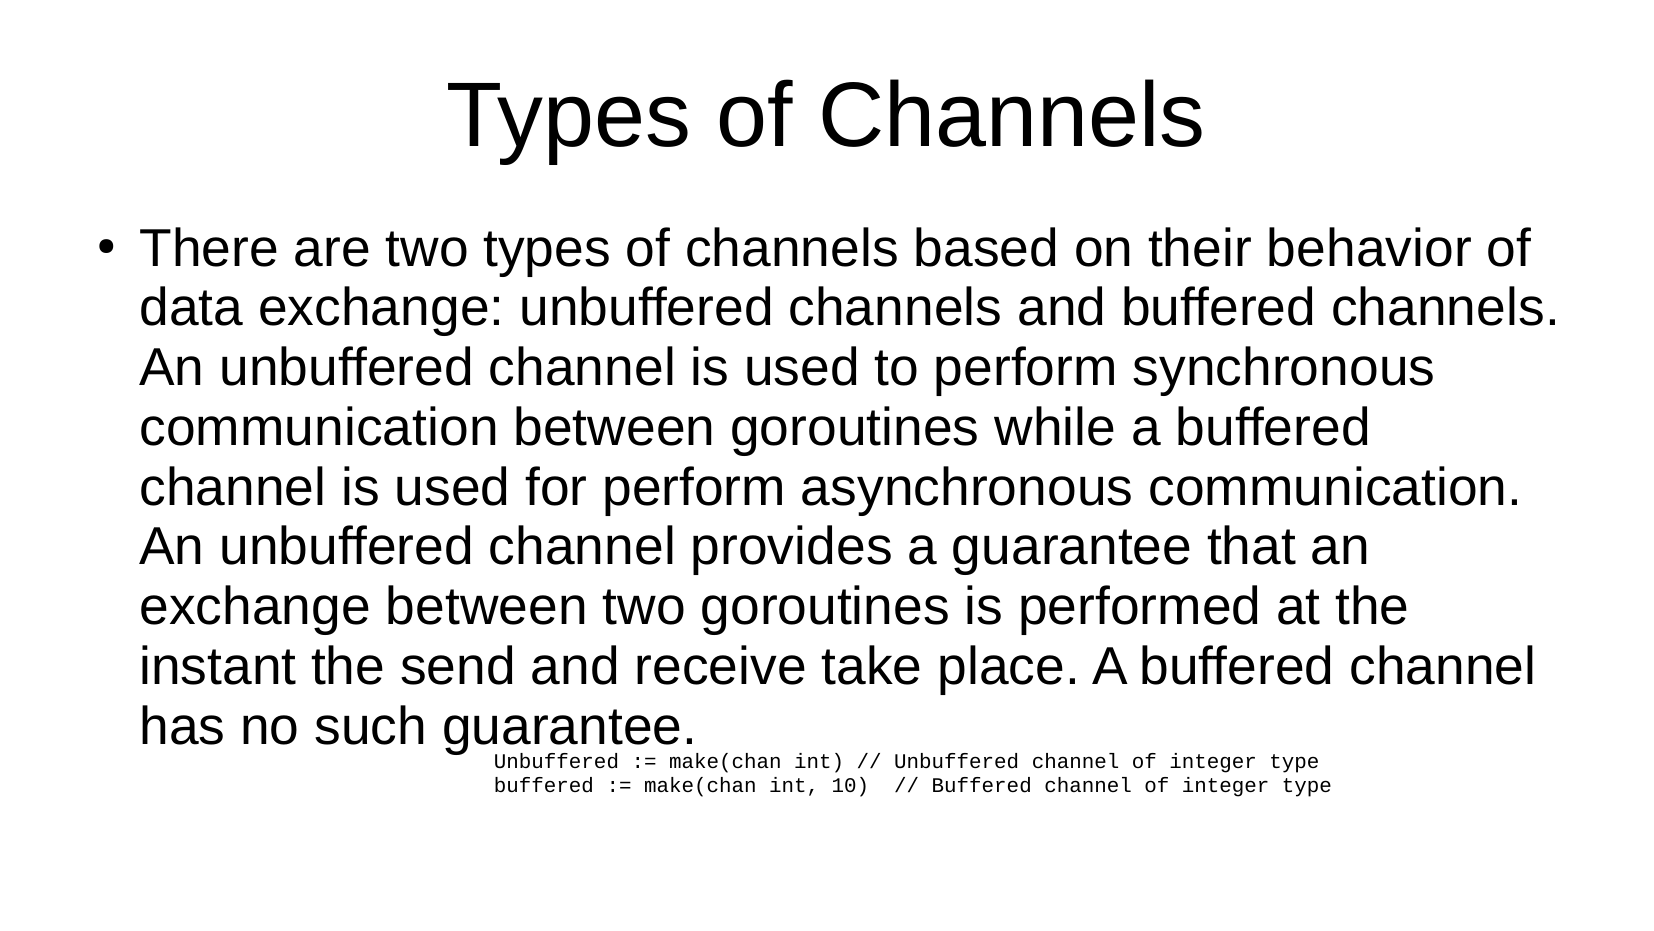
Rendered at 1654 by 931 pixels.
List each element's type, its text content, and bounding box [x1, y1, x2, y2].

title Types of Channels [82, 37, 1571, 193]
text_box Unbuffered := make(chan int) // Unbuffered channel of integer type buffered := make(chan int, 10) // Buffered channel of integer type [479, 744, 1347, 806]
list There are two types of channels based on their behavior of data exchange: unbuffered channels and buffered channels. An unbuffered channel is used to perform synchronous communication between goroutines while a buffered channel is used for perform asynchronous communication. An unbuffered channel provides a guarantee that an exchange between two goroutines is performed at the instant the send and receive take place. A buffered channel has no such guarantee. [82, 217, 1571, 758]
